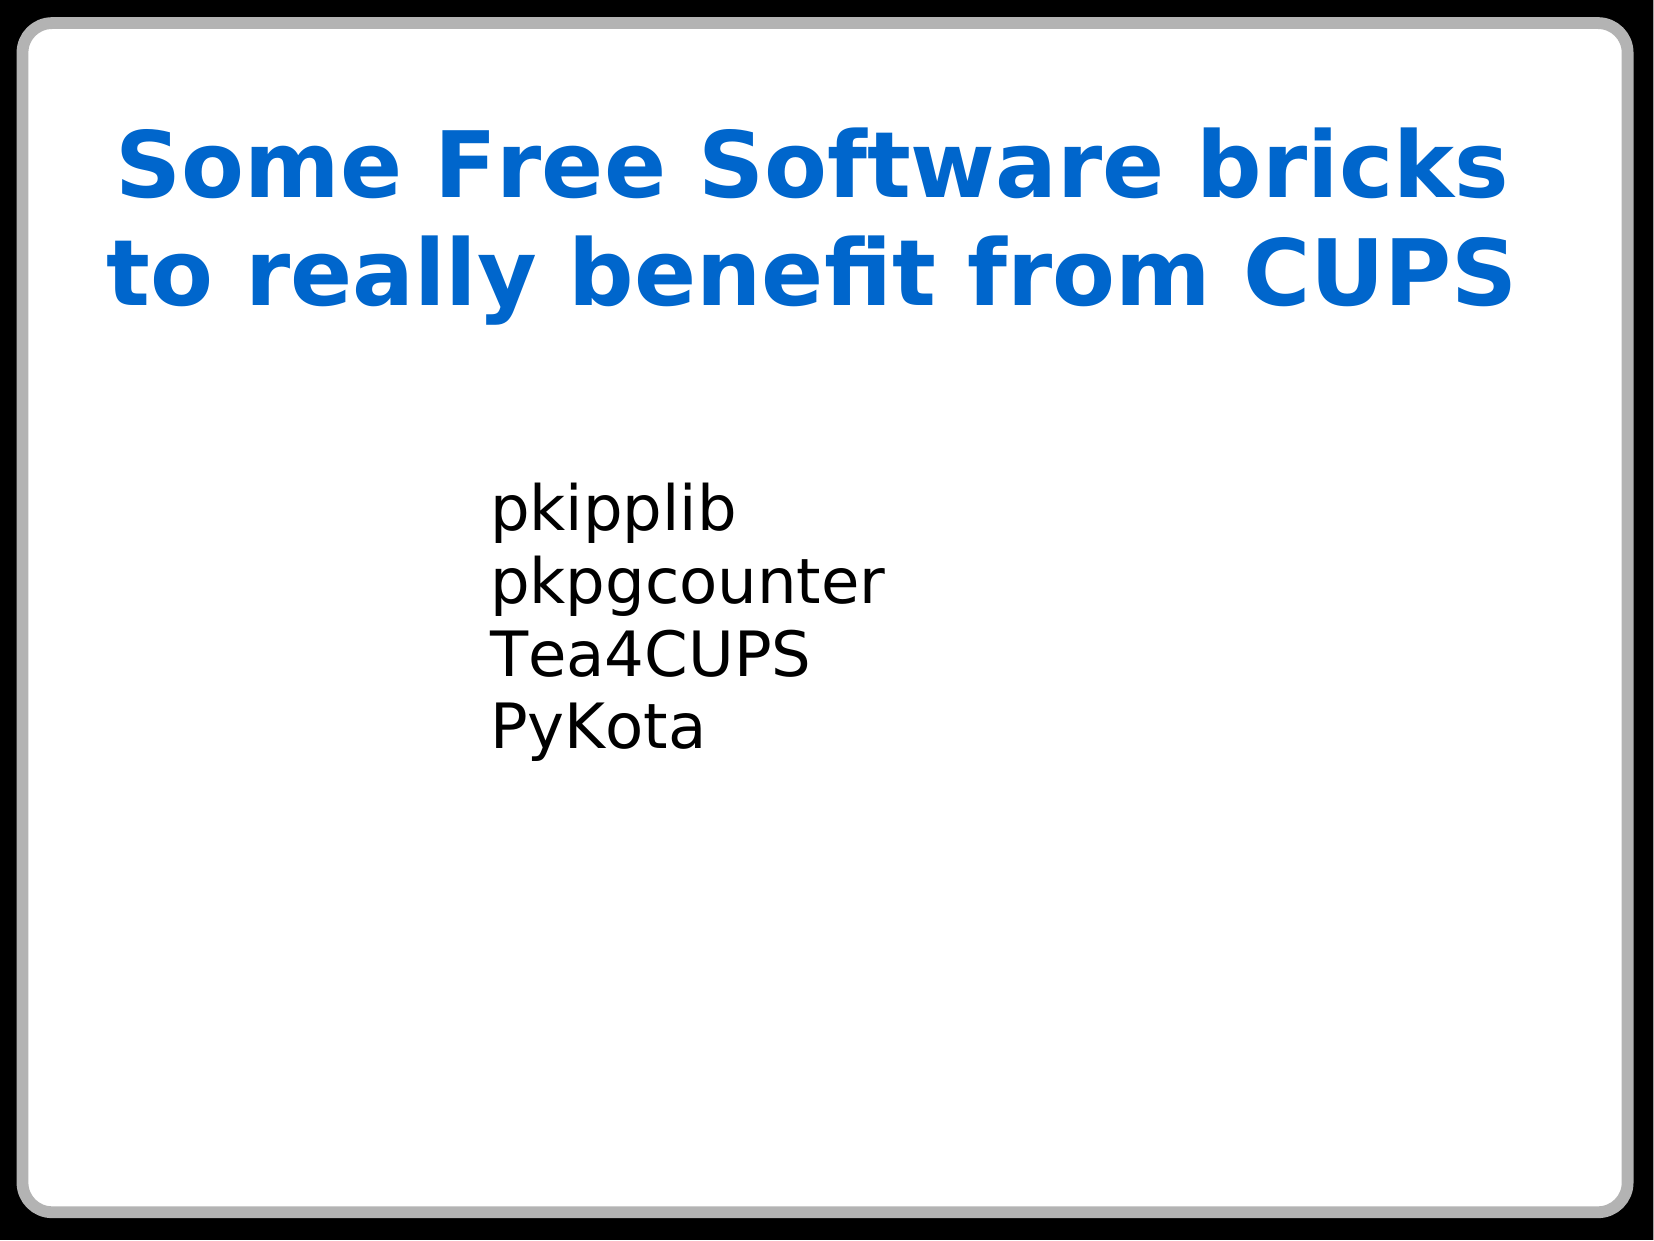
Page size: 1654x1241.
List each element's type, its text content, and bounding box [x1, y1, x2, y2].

title Some Free Software bricks to really benefit from CUPS [59, 112, 1568, 327]
list pkipplib pkpgcounter Tea4CUPS PyKota [472, 472, 1187, 886]
